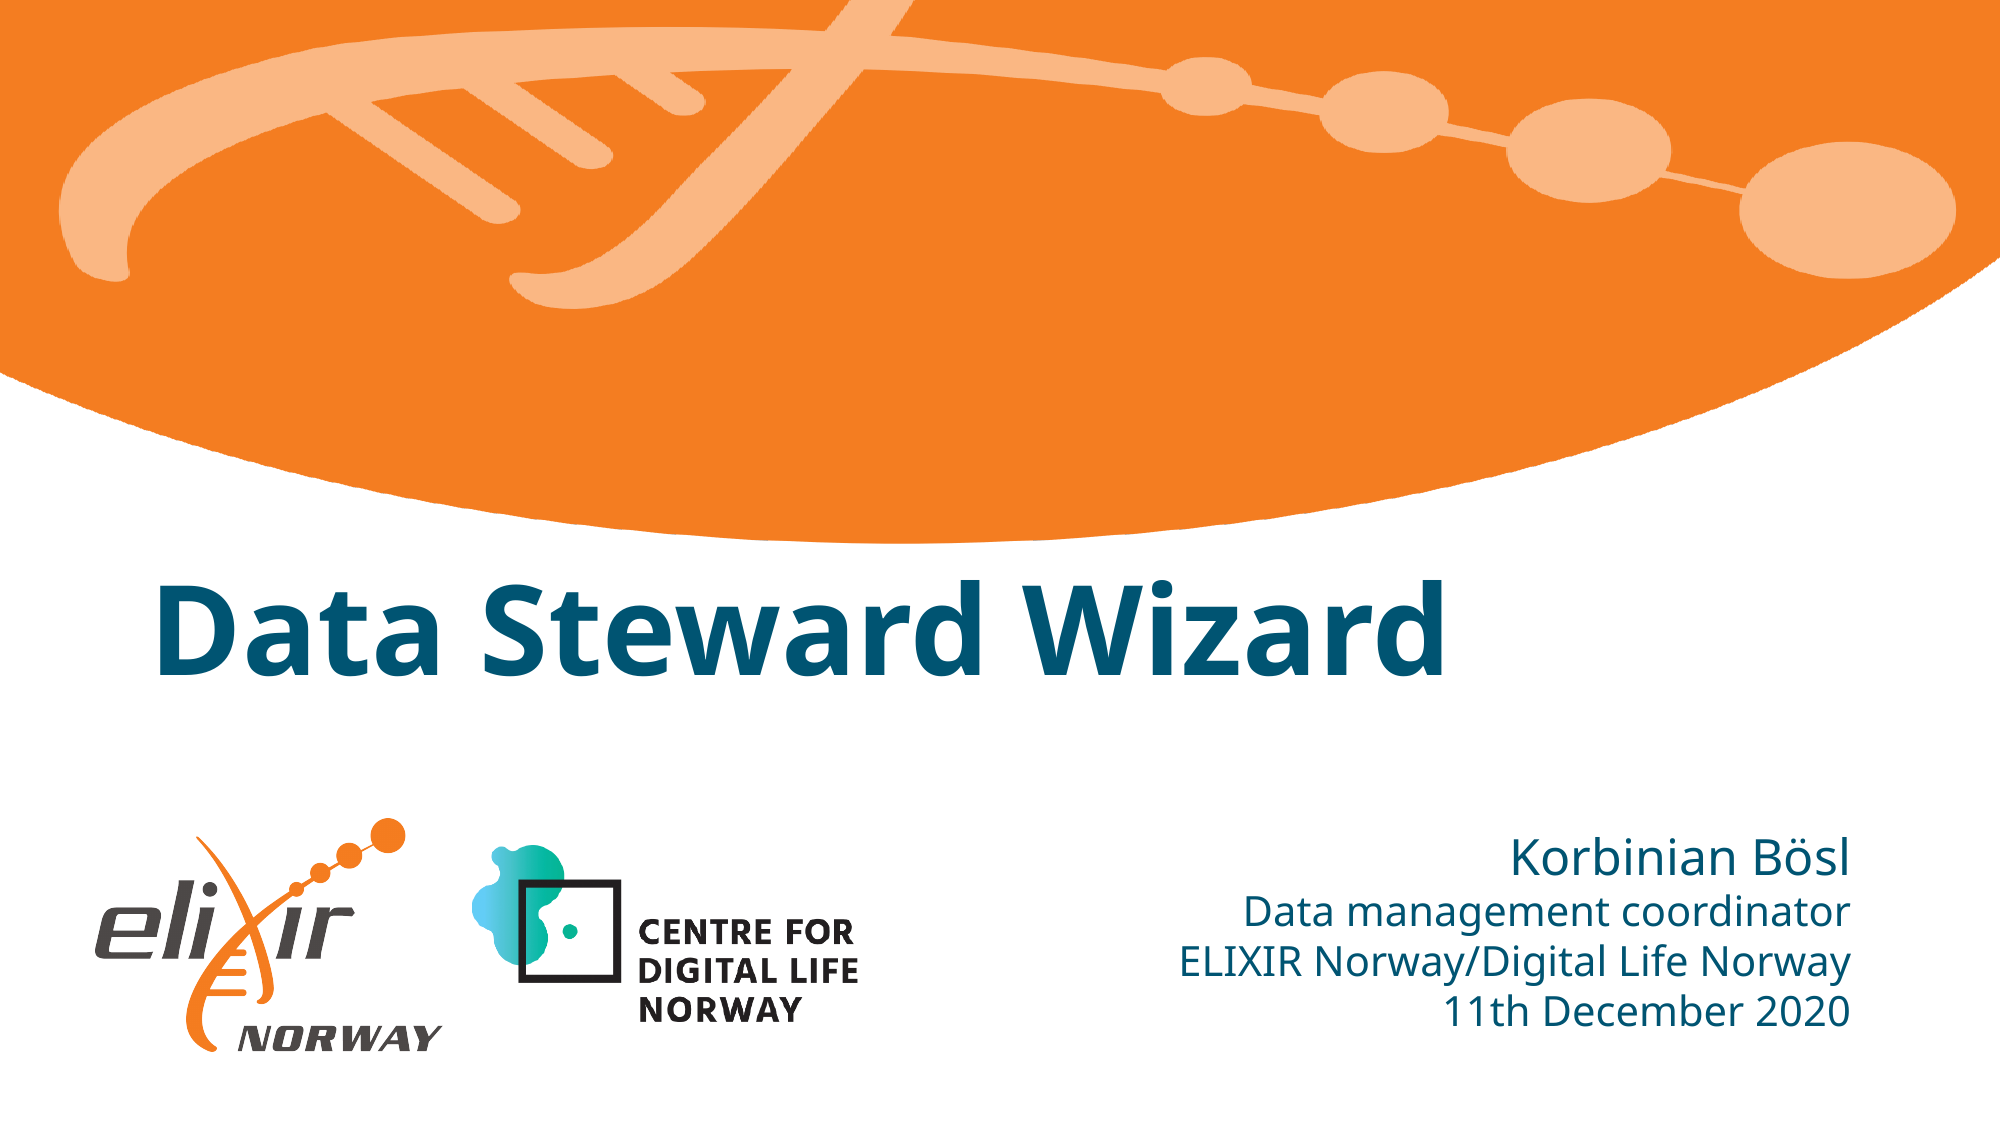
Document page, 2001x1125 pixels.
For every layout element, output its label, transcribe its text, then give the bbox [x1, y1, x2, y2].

title Data Steward Wizard [149, 550, 1850, 752]
picture [472, 845, 863, 1028]
list Korbinian Bösl Data management coordinator ELIXIR Norway/Digital Life Norway 11th December 2020 [1110, 765, 1852, 1022]
picture [95, 818, 443, 1052]
